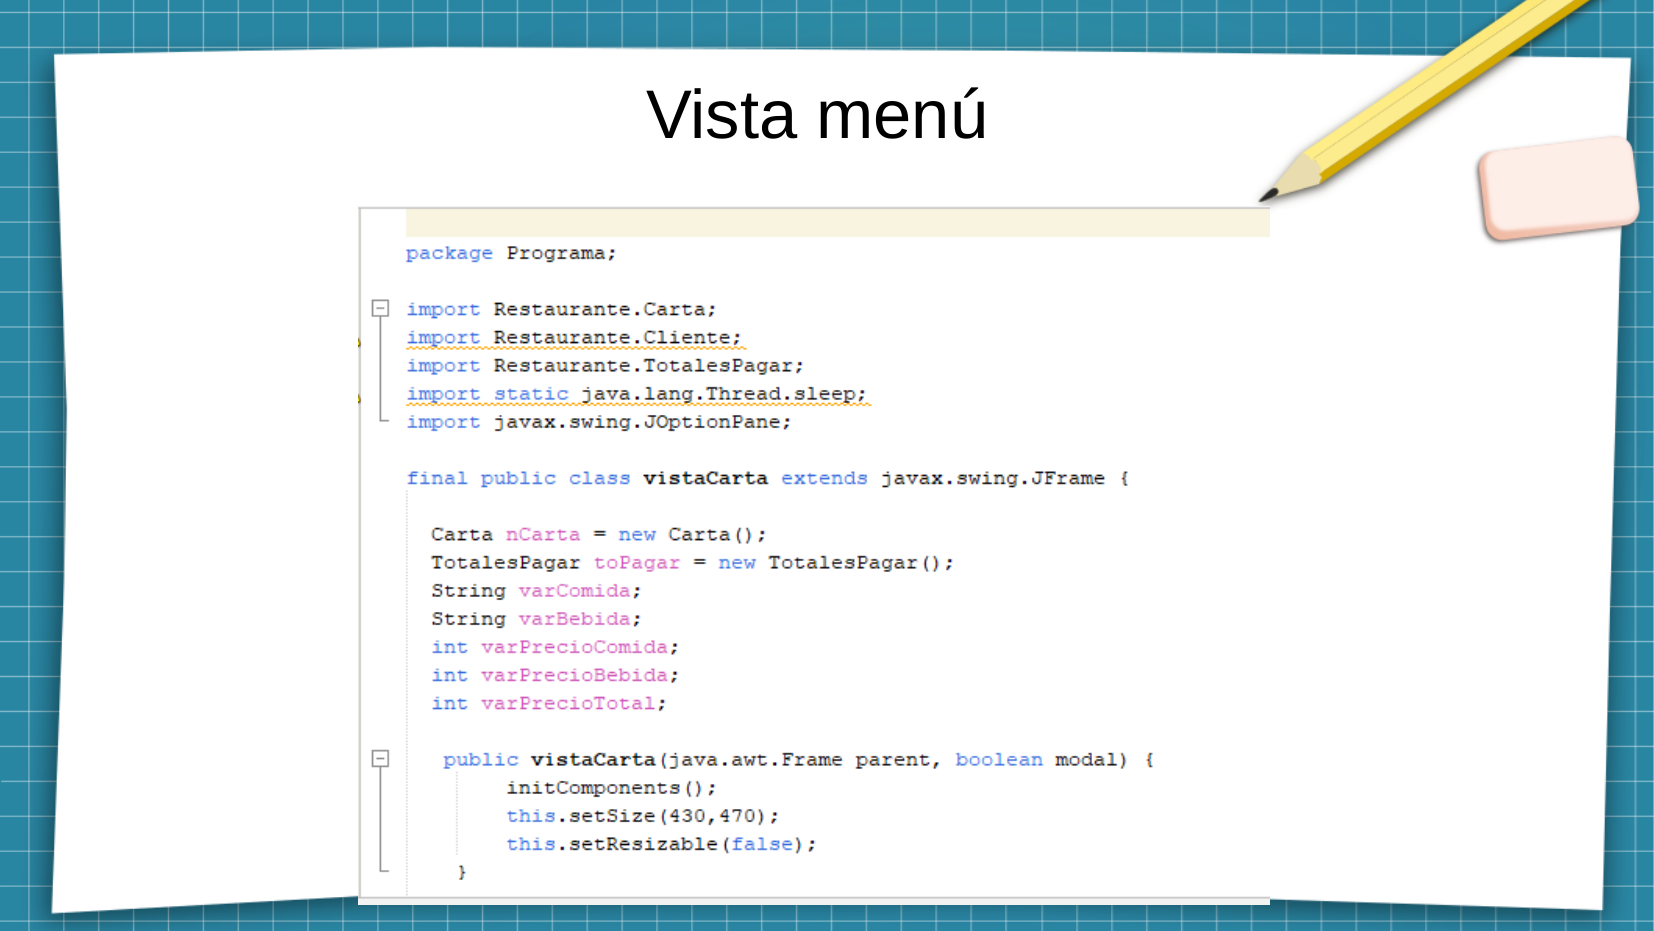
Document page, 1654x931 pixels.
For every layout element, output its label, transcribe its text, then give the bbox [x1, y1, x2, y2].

title Vista menú [82, 37, 1571, 193]
picture [0, 0, 1654, 931]
